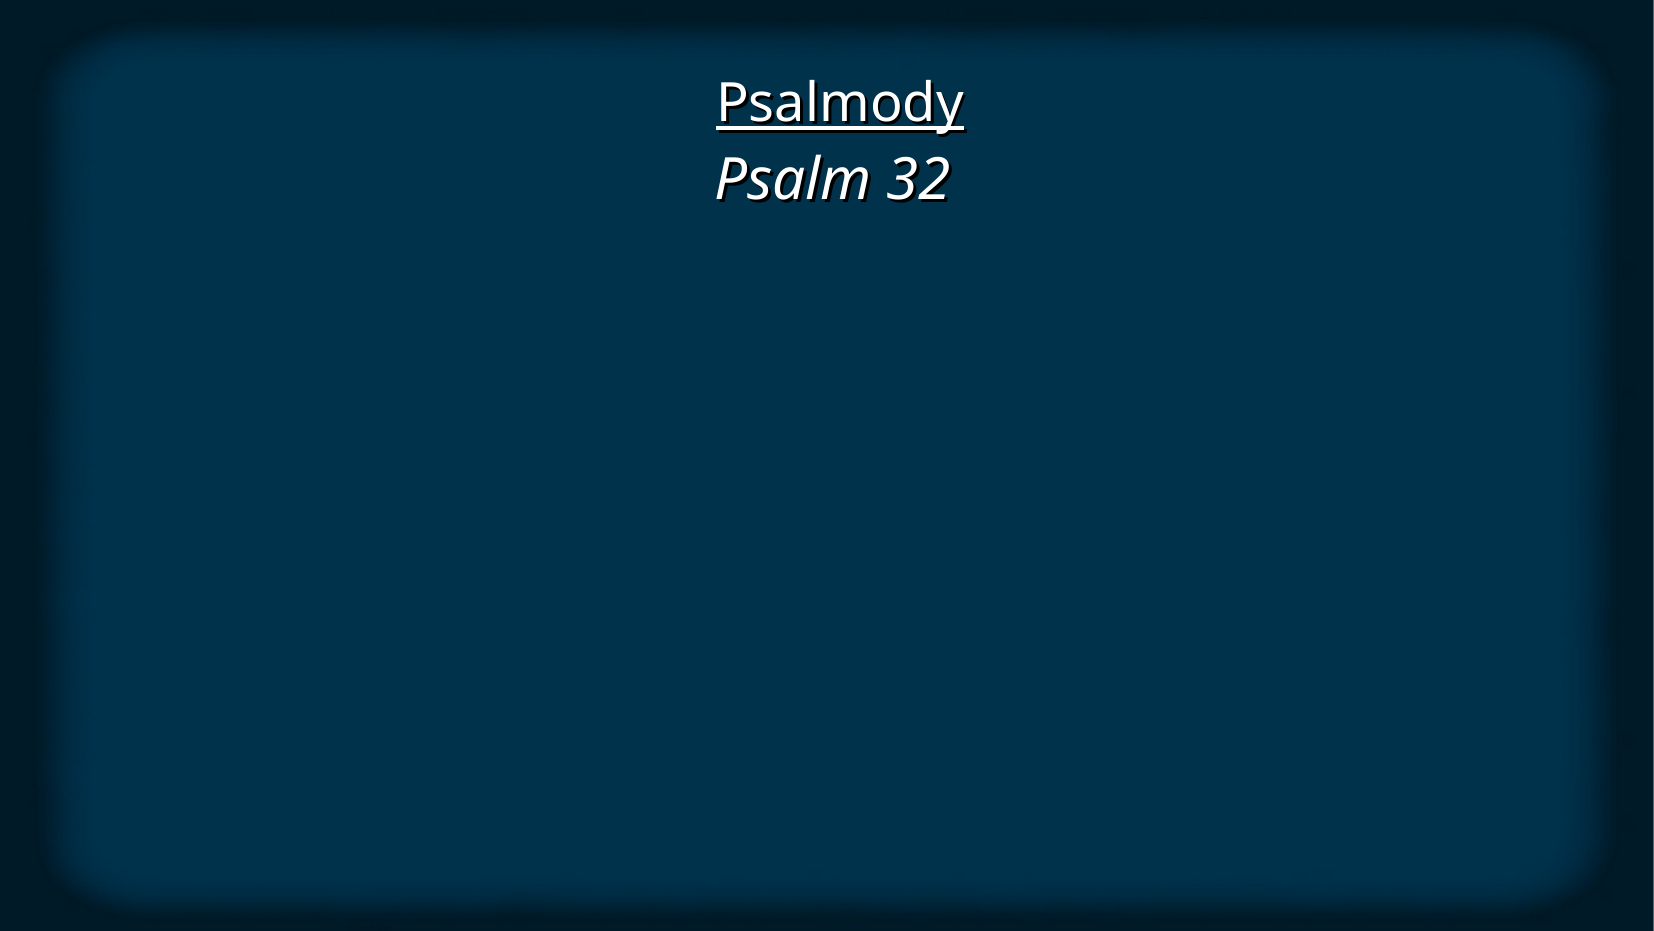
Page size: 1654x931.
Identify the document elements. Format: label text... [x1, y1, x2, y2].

picture [0, 0, 1654, 931]
text_box Psalmody Psalm 32 [90, 56, 1591, 226]
